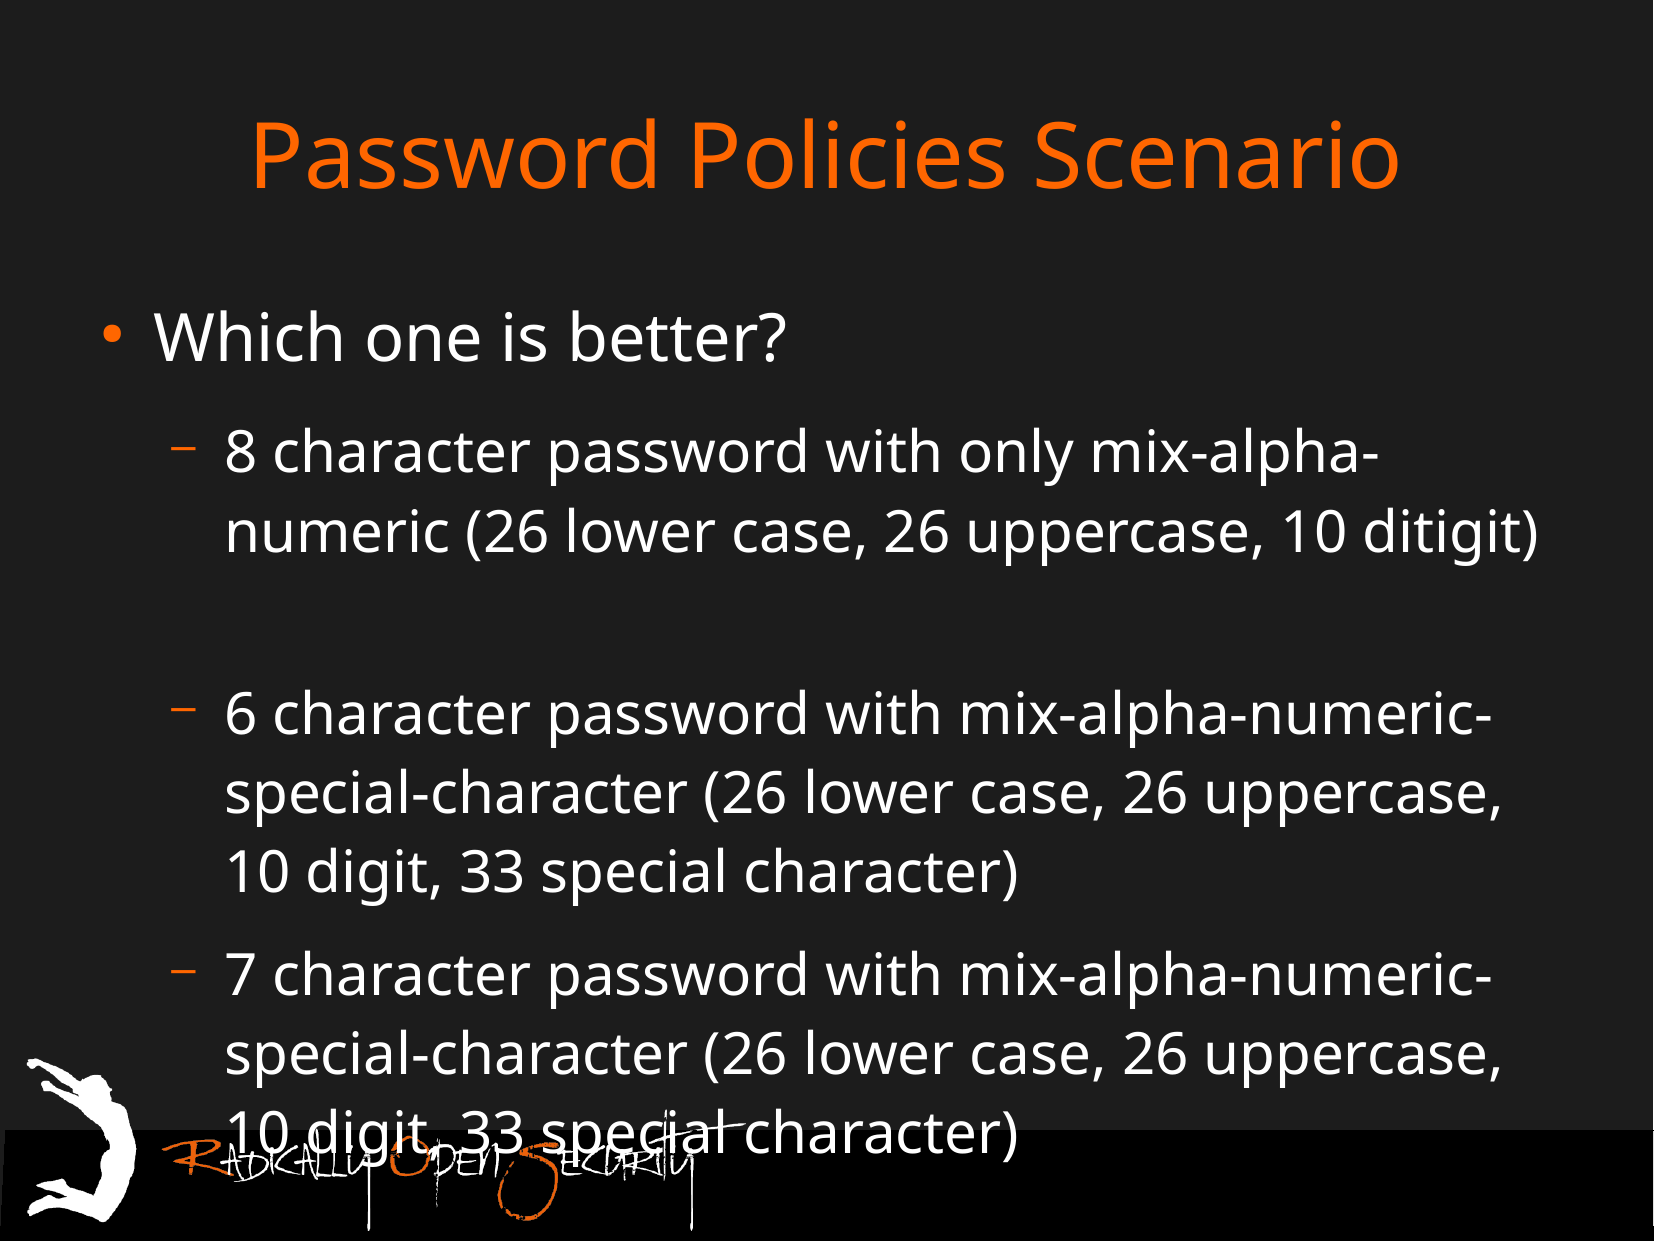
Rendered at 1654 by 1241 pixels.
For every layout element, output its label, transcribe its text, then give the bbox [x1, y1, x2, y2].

title Password Policies Scenario [82, 49, 1571, 257]
list Which one is better? 8 character password with only mix-alpha-numeric (26 lower case, 26 uppercase, 10 ditigit) 6 character password with mix-alpha-numeric-special-character (26 lower case, 26 uppercase, 10 digit, 33 special character) 7 character password with mix-alpha-numeric-special-character (26 lower case, 26 uppercase, 10 digit, 33 special character) [82, 290, 1571, 1172]
picture [0, 1022, 778, 1241]
